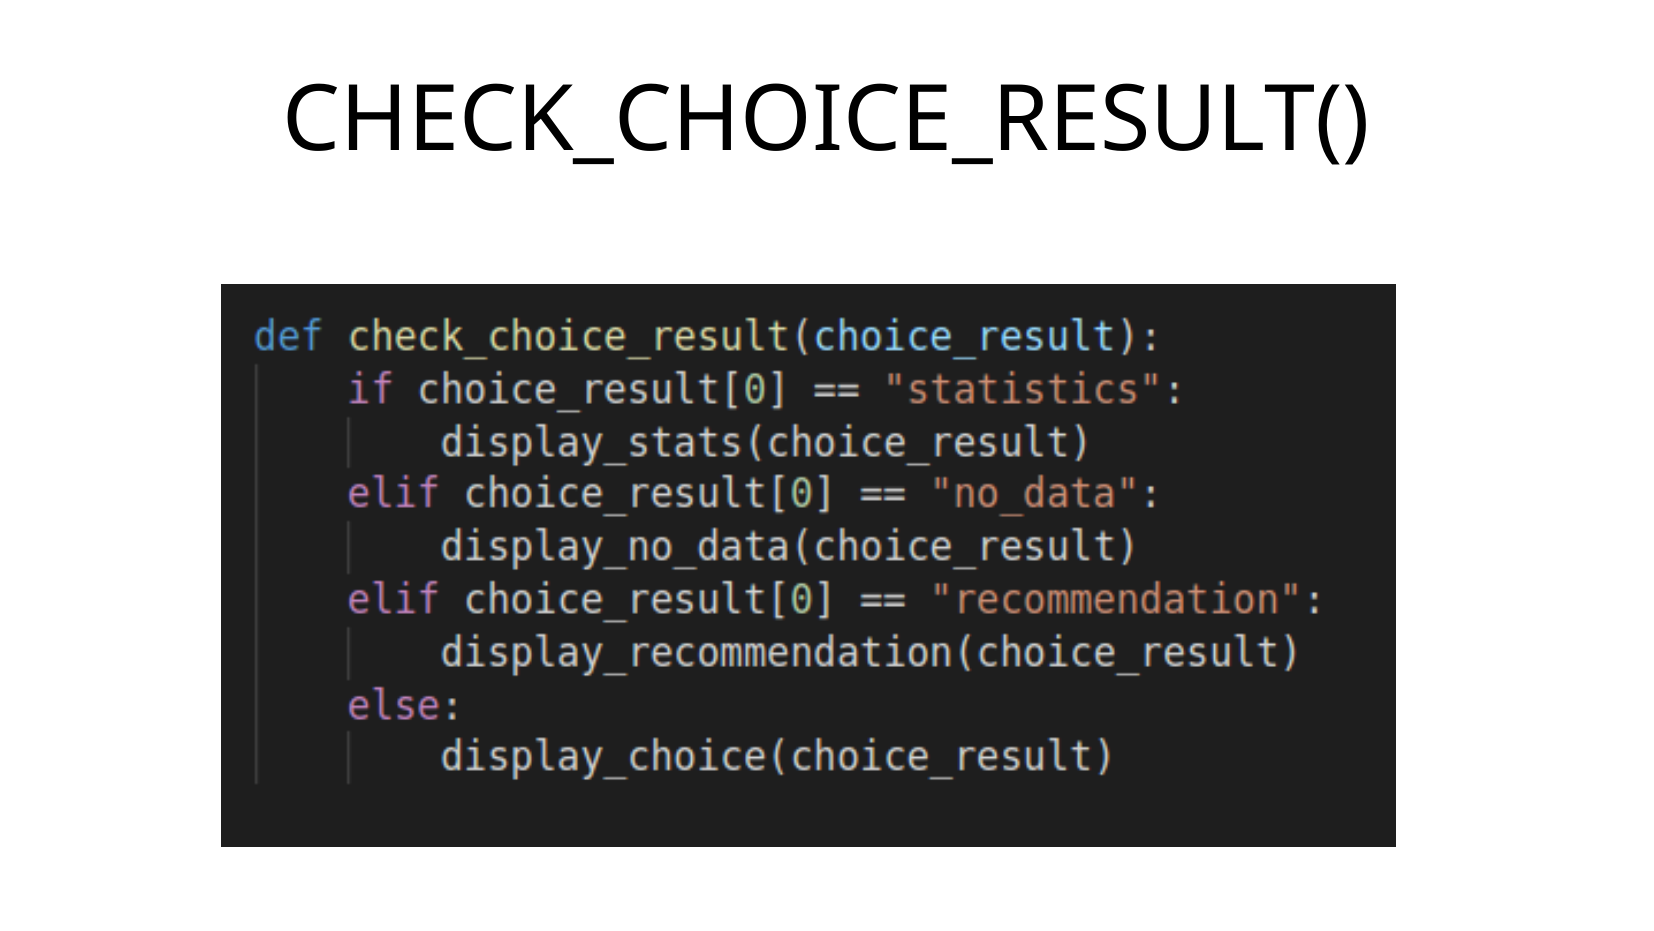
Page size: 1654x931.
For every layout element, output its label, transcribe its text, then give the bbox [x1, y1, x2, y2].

title CHECK_CHOICE_RESULT() [82, 37, 1571, 193]
picture [221, 284, 1396, 847]
